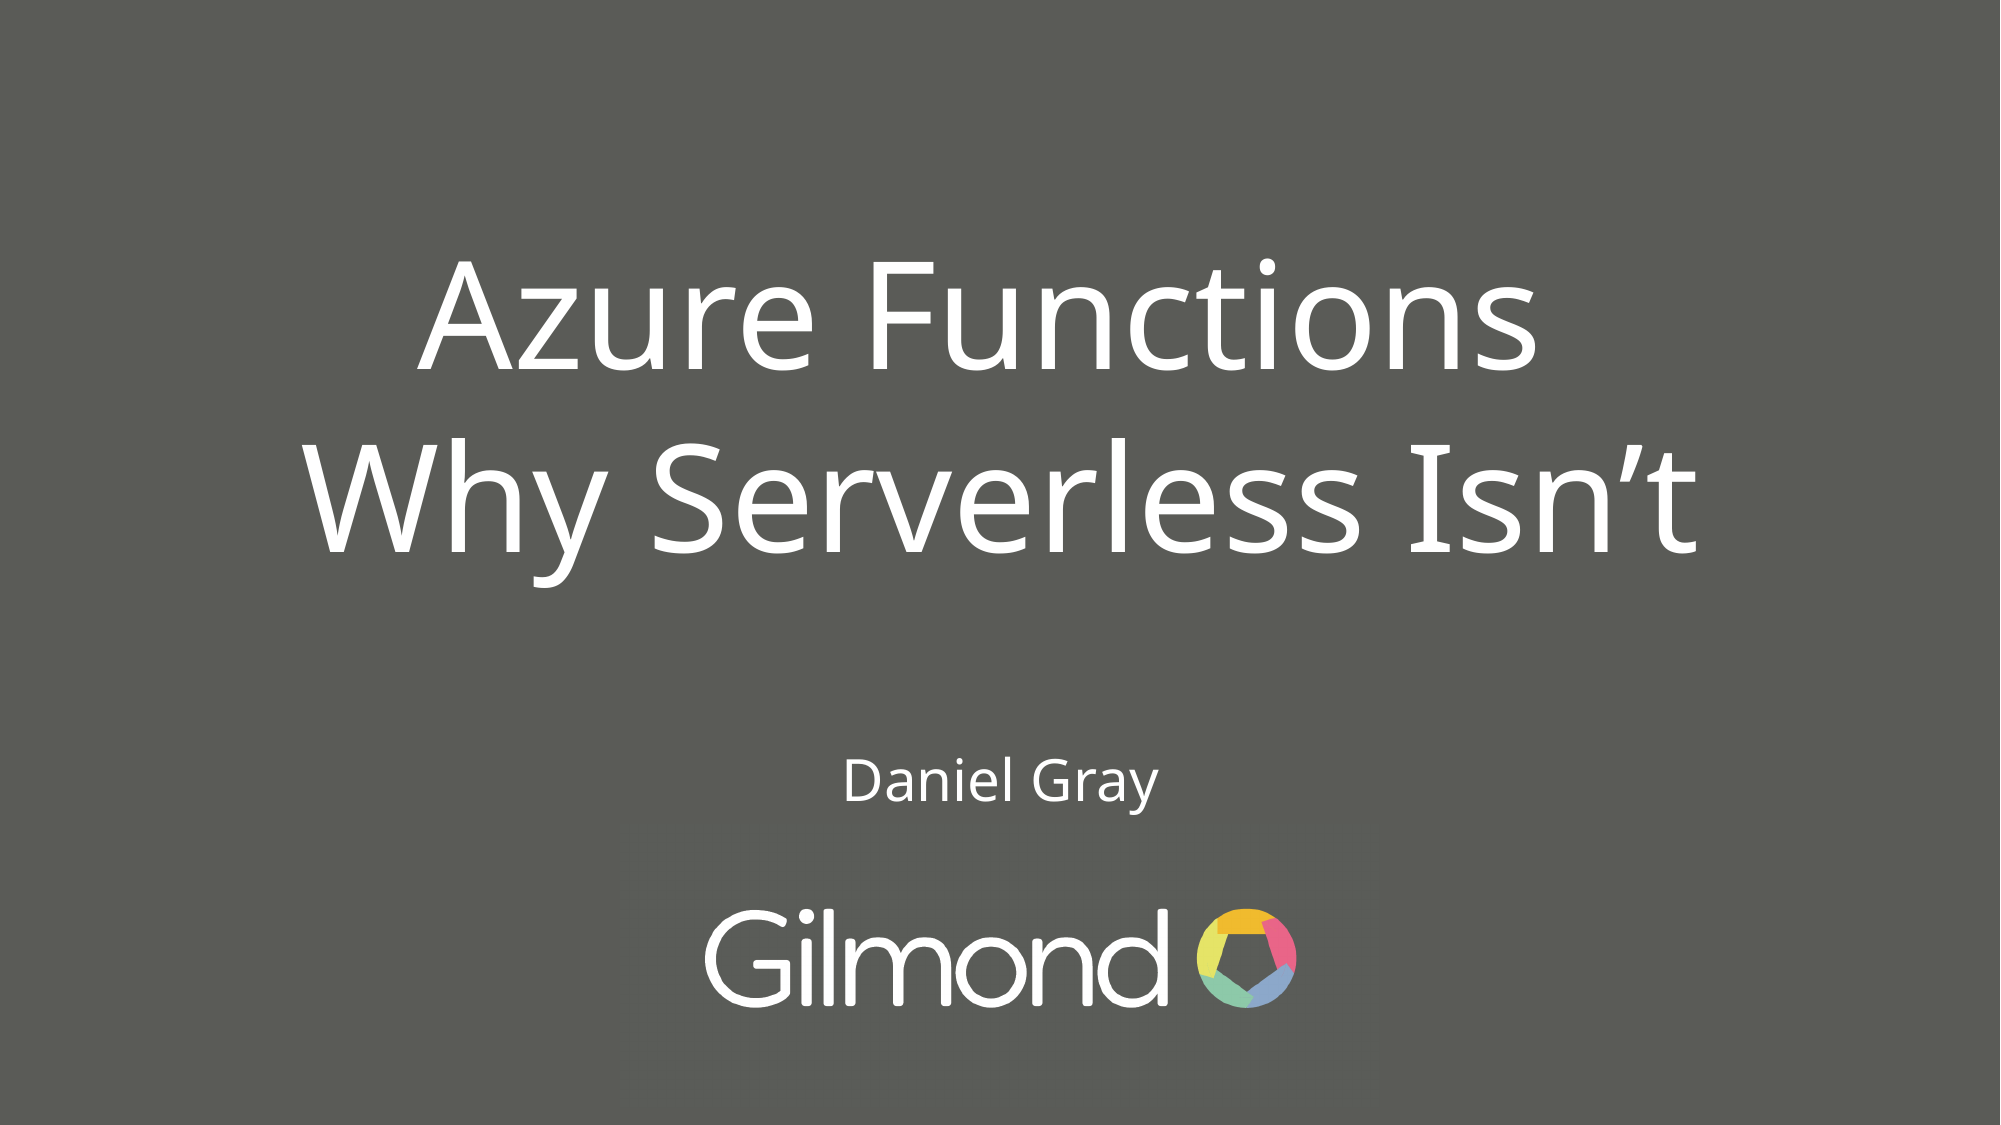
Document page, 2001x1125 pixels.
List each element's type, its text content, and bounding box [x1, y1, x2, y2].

picture [620, 824, 1380, 1108]
subtitle Azure Functions Why Serverless Isn’t [249, 211, 1750, 581]
subtitle Daniel Gray [249, 581, 1750, 985]
